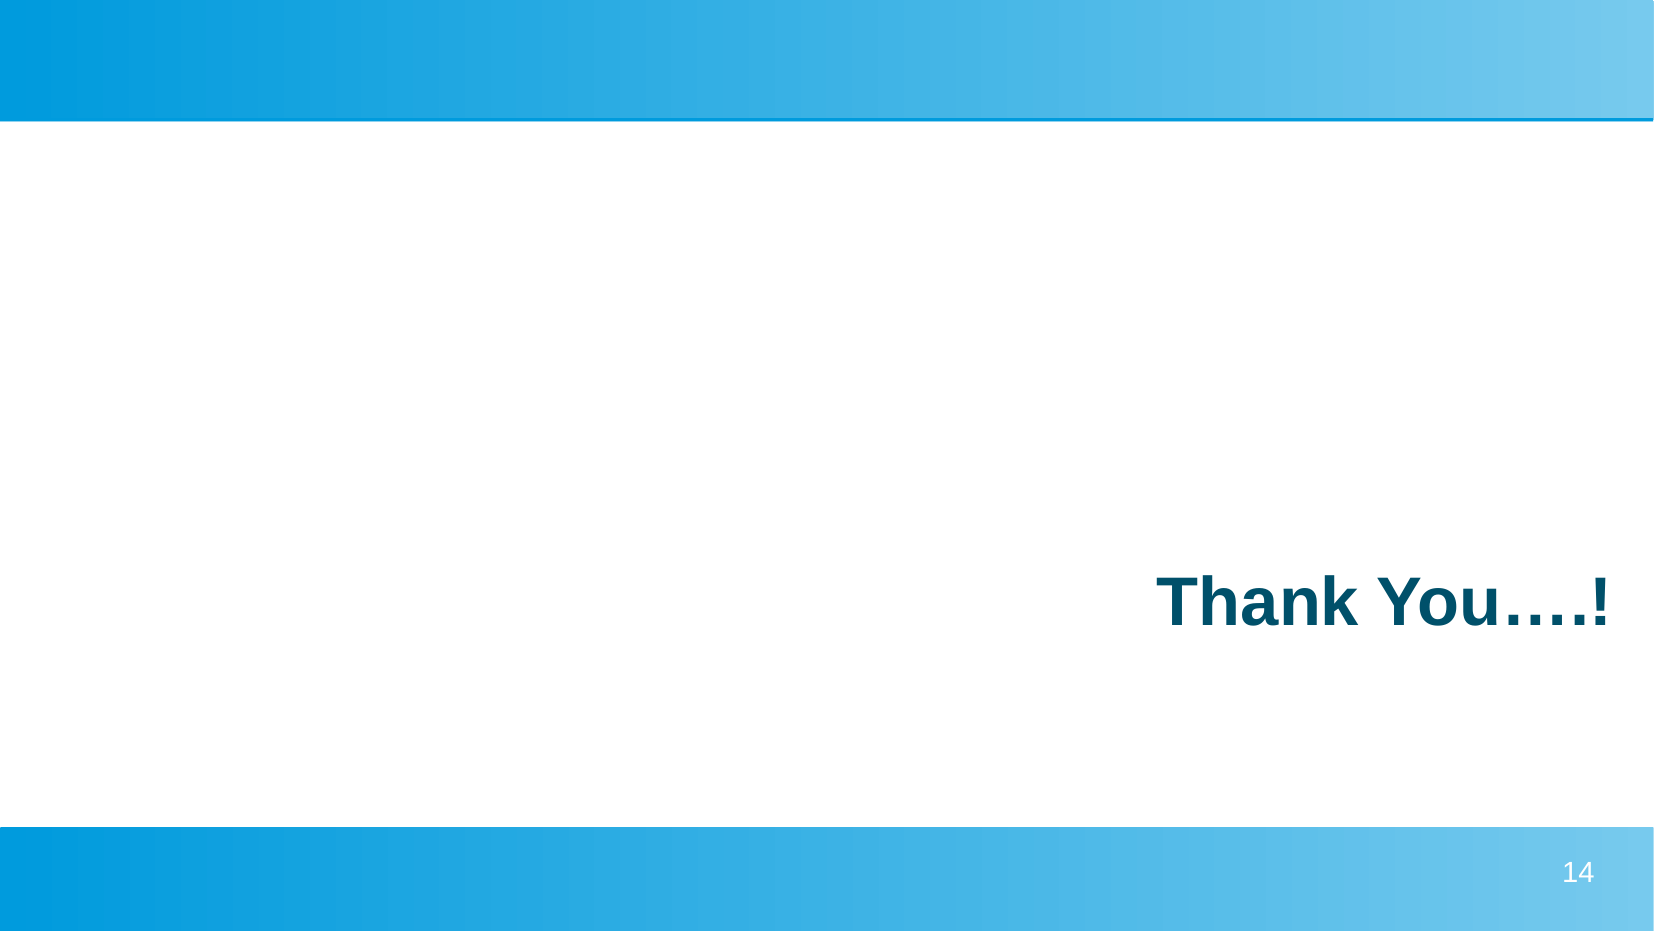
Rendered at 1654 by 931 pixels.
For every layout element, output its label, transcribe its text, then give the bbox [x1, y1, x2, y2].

title Thank You….! [77, 562, 1613, 641]
